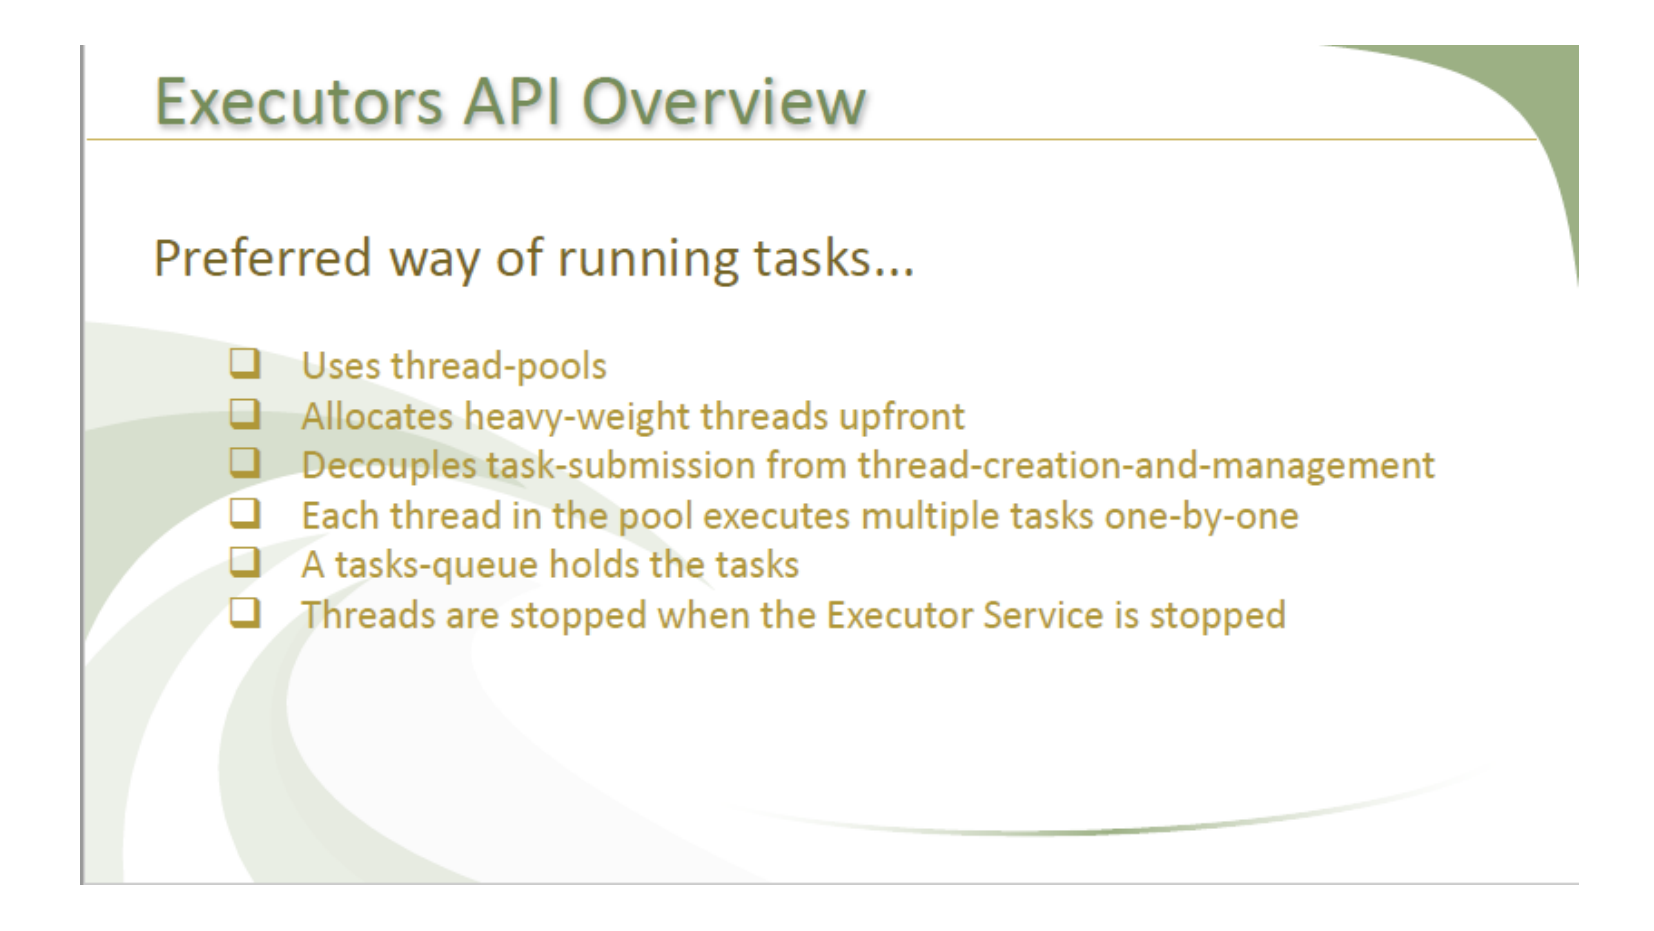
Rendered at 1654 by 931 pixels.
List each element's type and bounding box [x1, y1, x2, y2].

picture [80, 45, 1579, 886]
